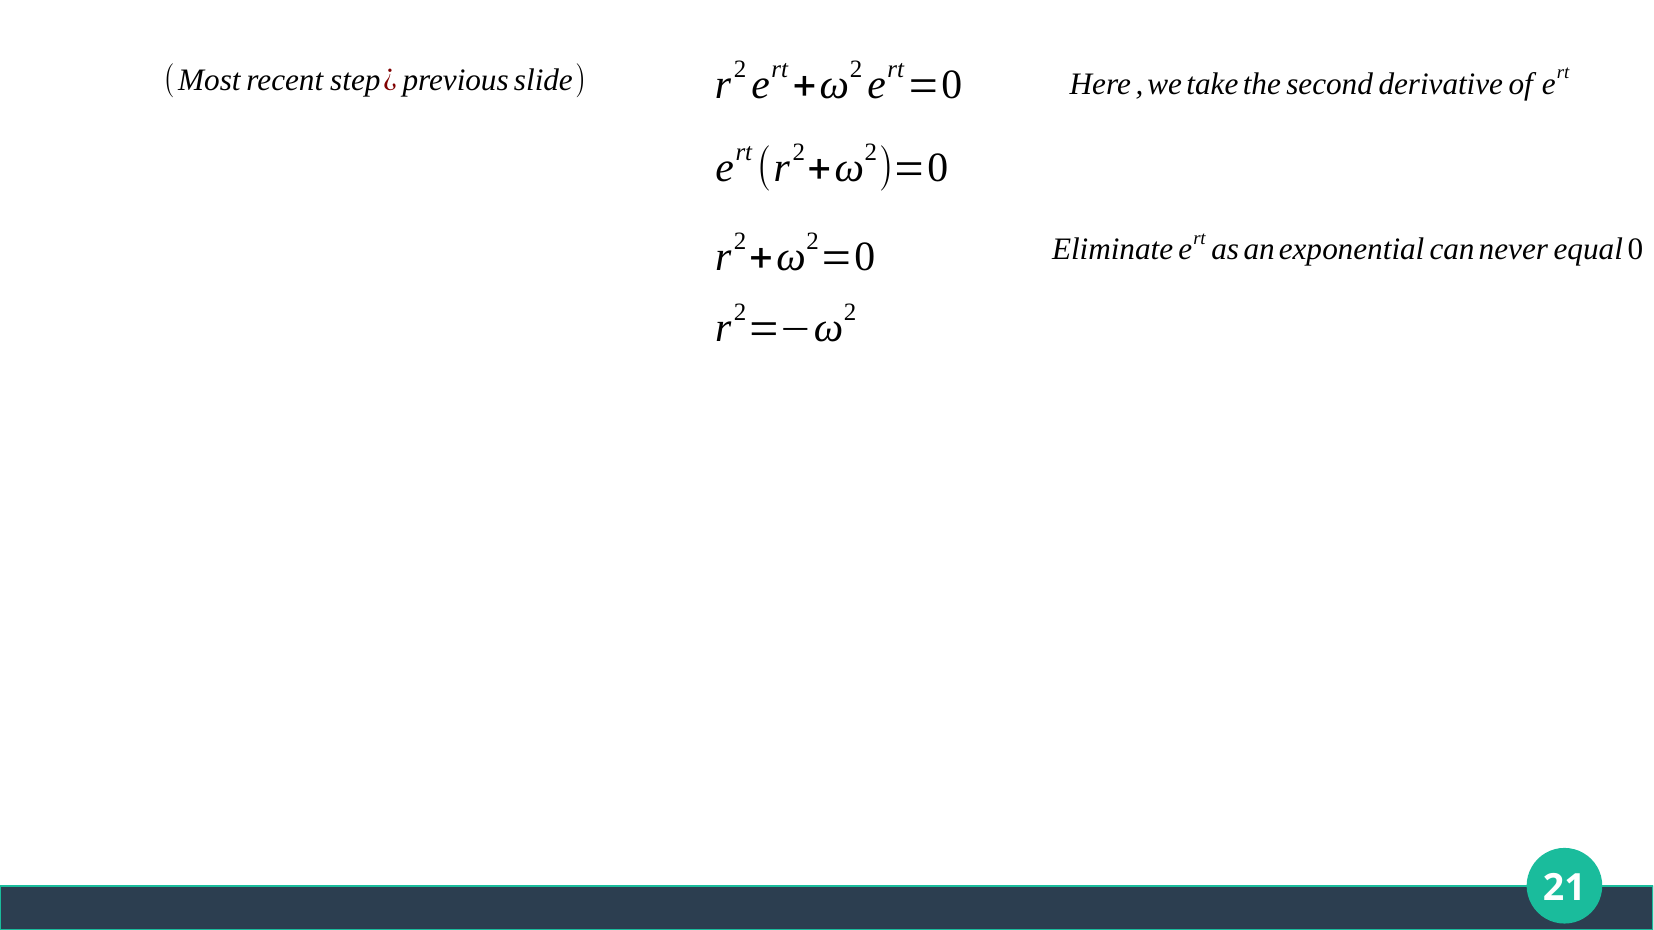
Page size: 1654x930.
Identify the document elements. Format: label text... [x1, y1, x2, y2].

chart [1067, 61, 1571, 102]
chart [1050, 227, 1644, 267]
chart [714, 55, 963, 108]
chart [164, 61, 586, 100]
chart [714, 226, 876, 279]
chart [714, 297, 857, 350]
title How are they used in Physics? [58, 36, 1594, 156]
chart [714, 138, 949, 194]
